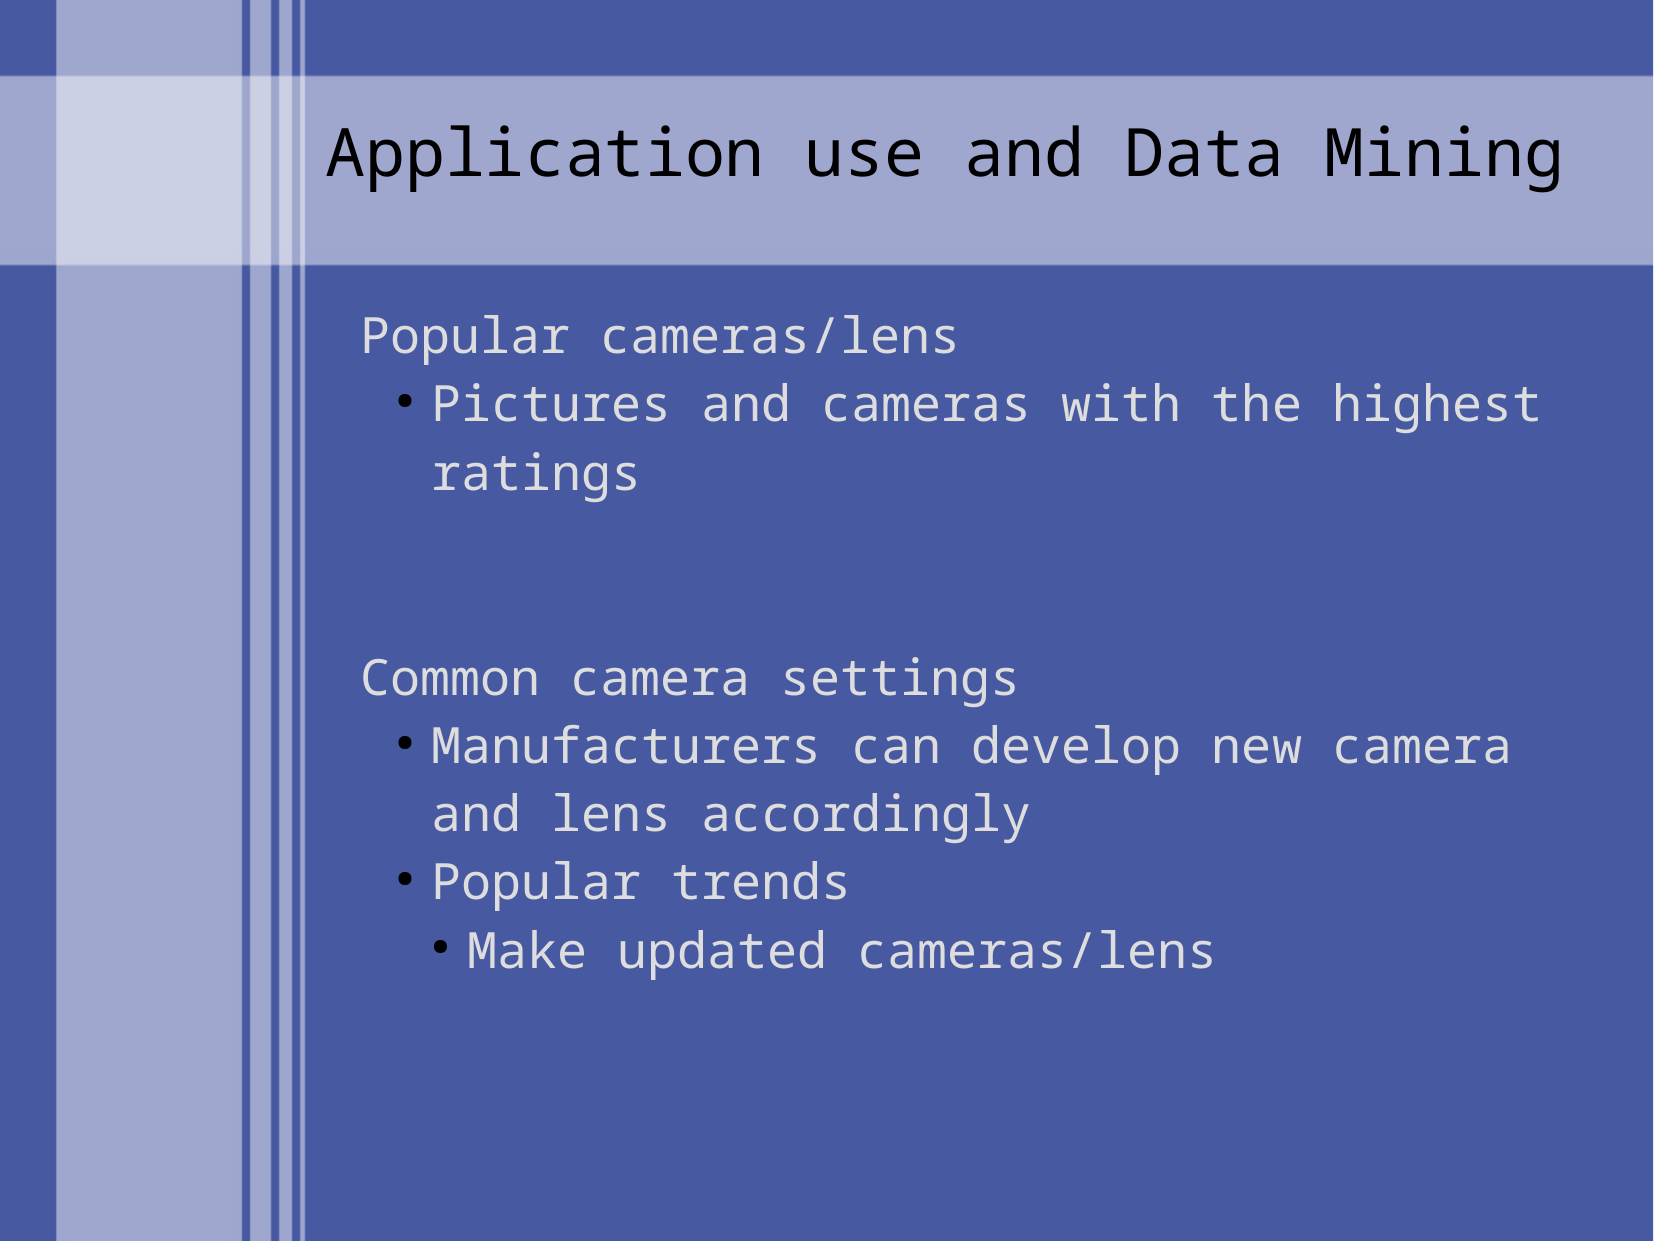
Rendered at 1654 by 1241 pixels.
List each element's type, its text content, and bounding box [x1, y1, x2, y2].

text_box Application use and Data Mining [310, 97, 1581, 197]
text_box Popular cameras/lens Pictures and cameras with the highest ratings Common camera settings Manufacturers can develop new camera and lens accordingly Popular trends Make updated cameras/lens [345, 292, 1557, 938]
picture [0, 0, 1654, 1241]
